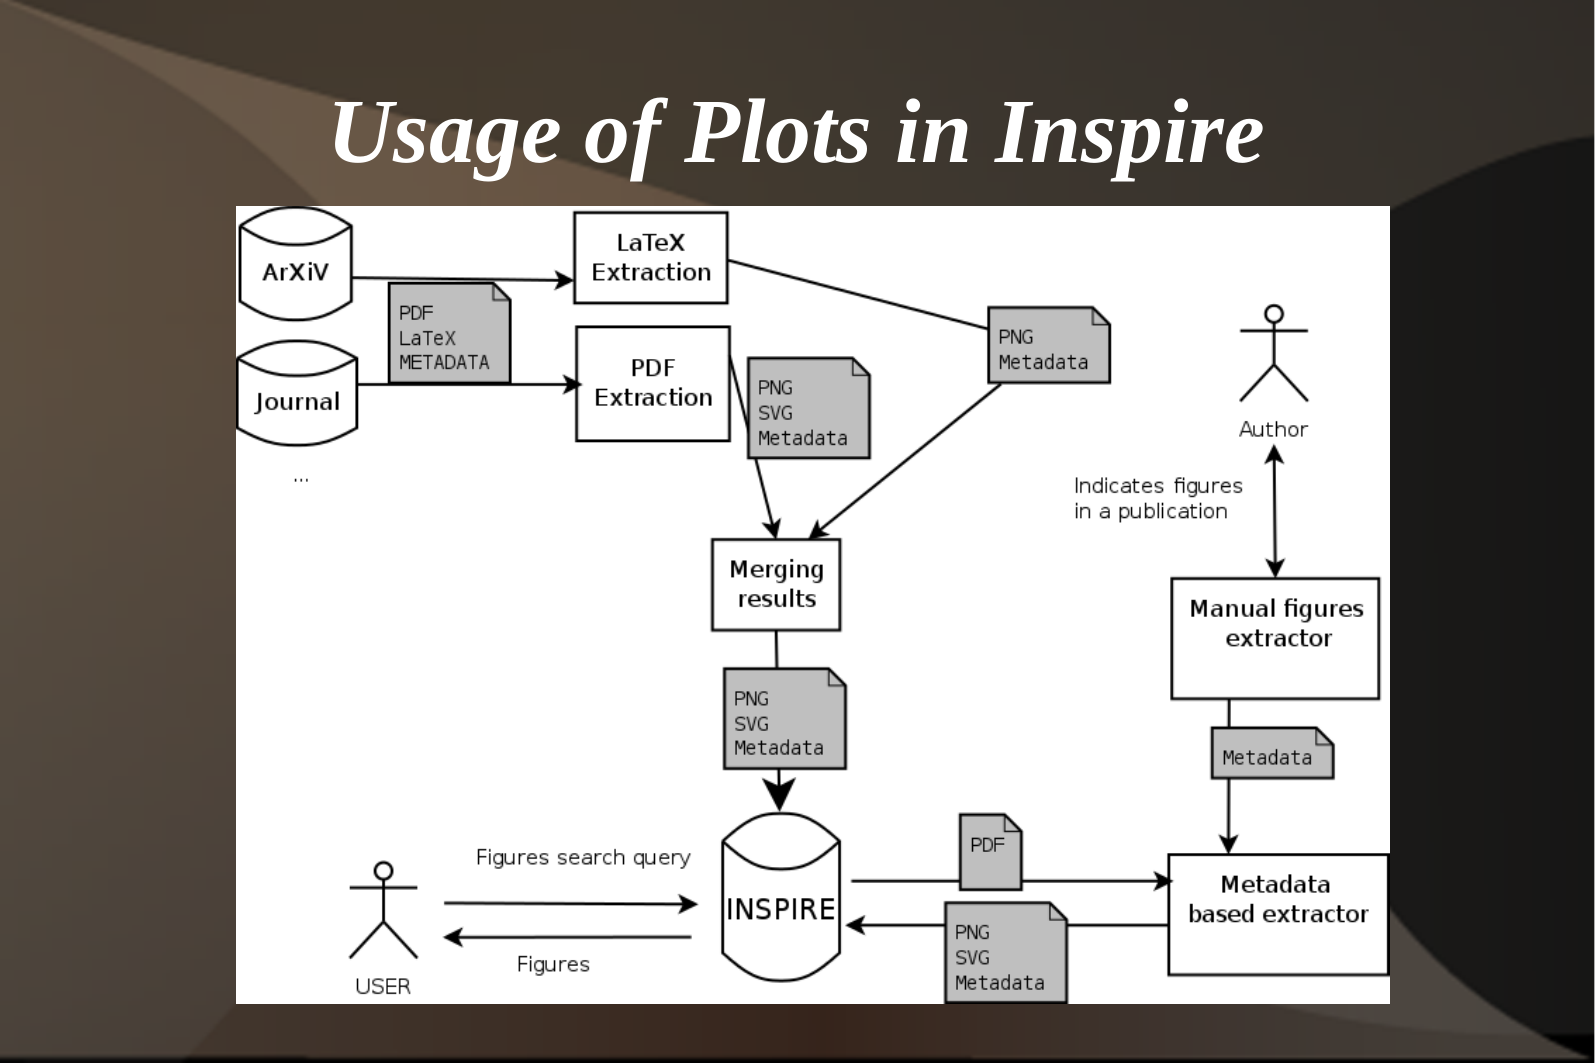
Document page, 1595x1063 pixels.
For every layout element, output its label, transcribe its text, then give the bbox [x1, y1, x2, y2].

title Usage of Plots in Inspire [79, 42, 1515, 220]
picture [0, 0, 1595, 1063]
